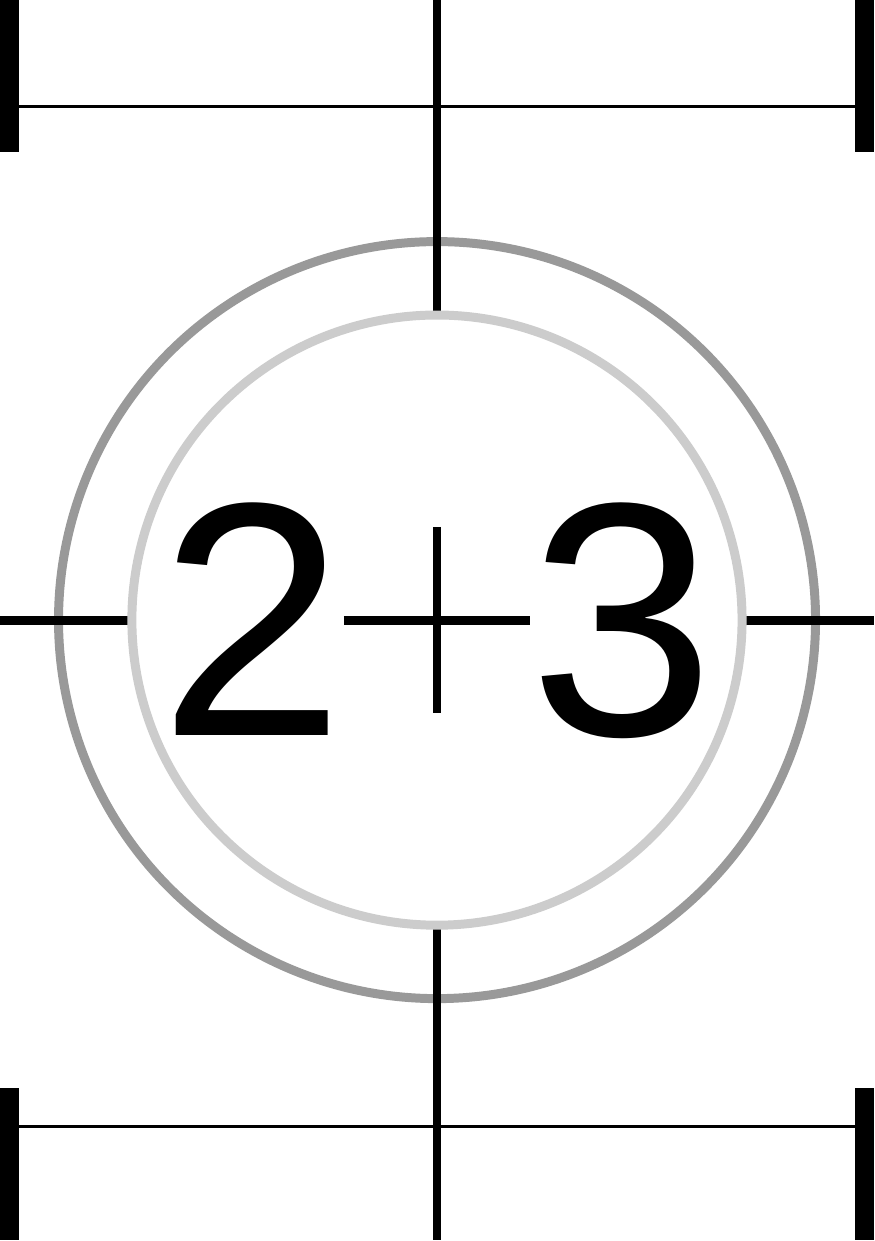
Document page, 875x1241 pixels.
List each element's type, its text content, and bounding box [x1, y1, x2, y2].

text_box 2 3 [58, 426, 816, 814]
text_box [112, 241, 762, 426]
text_box [111, 814, 763, 999]
